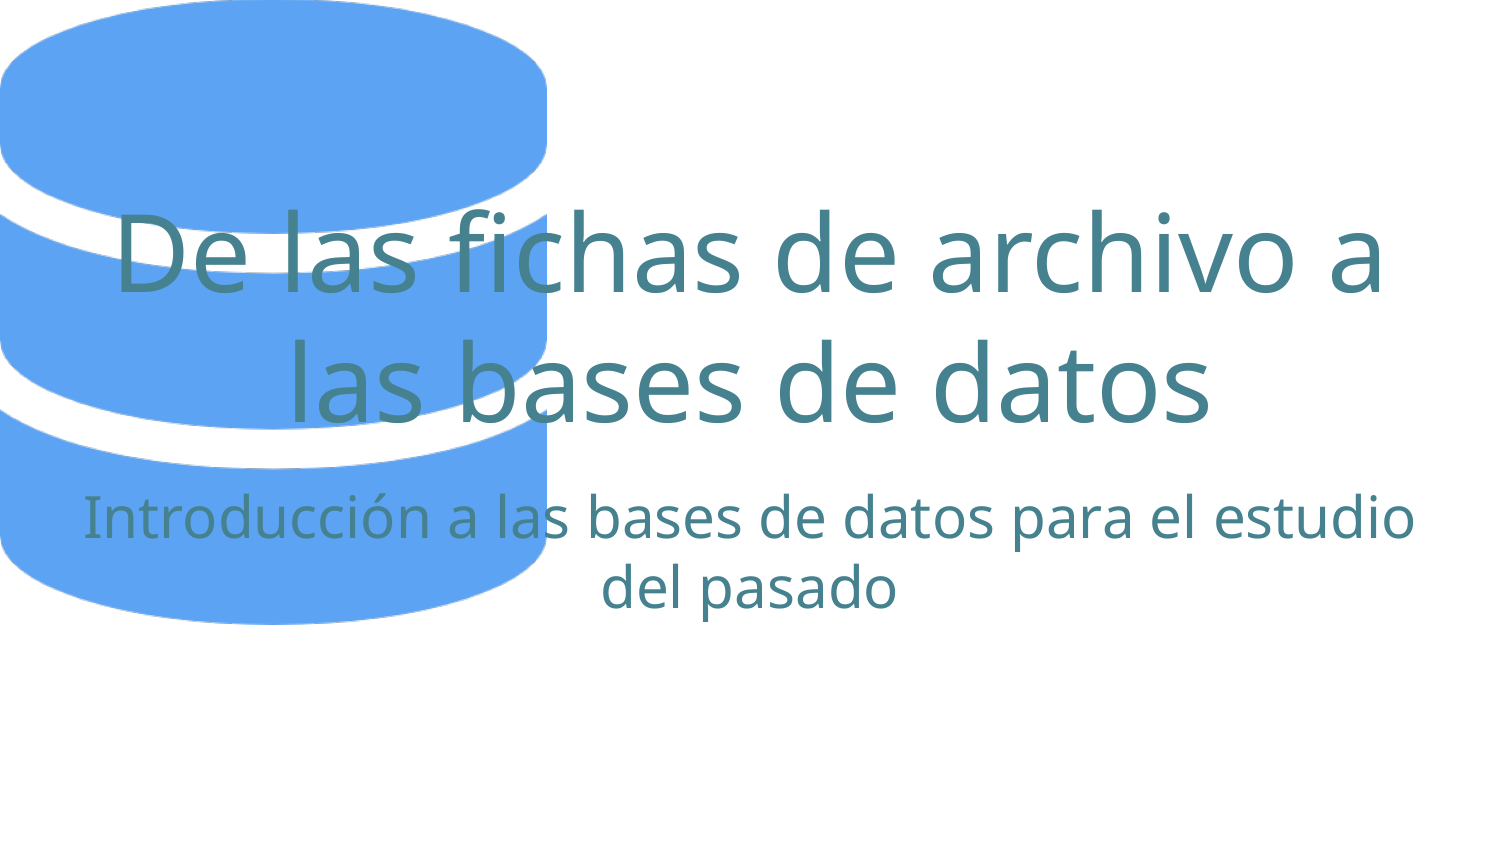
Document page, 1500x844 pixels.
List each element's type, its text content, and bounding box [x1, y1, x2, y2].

title De las fichas de archivo a las bases de datos [51, 122, 1449, 459]
picture [0, 0, 547, 625]
subtitle Introducción a las bases de datos para el estudio del pasado [51, 464, 1449, 595]
